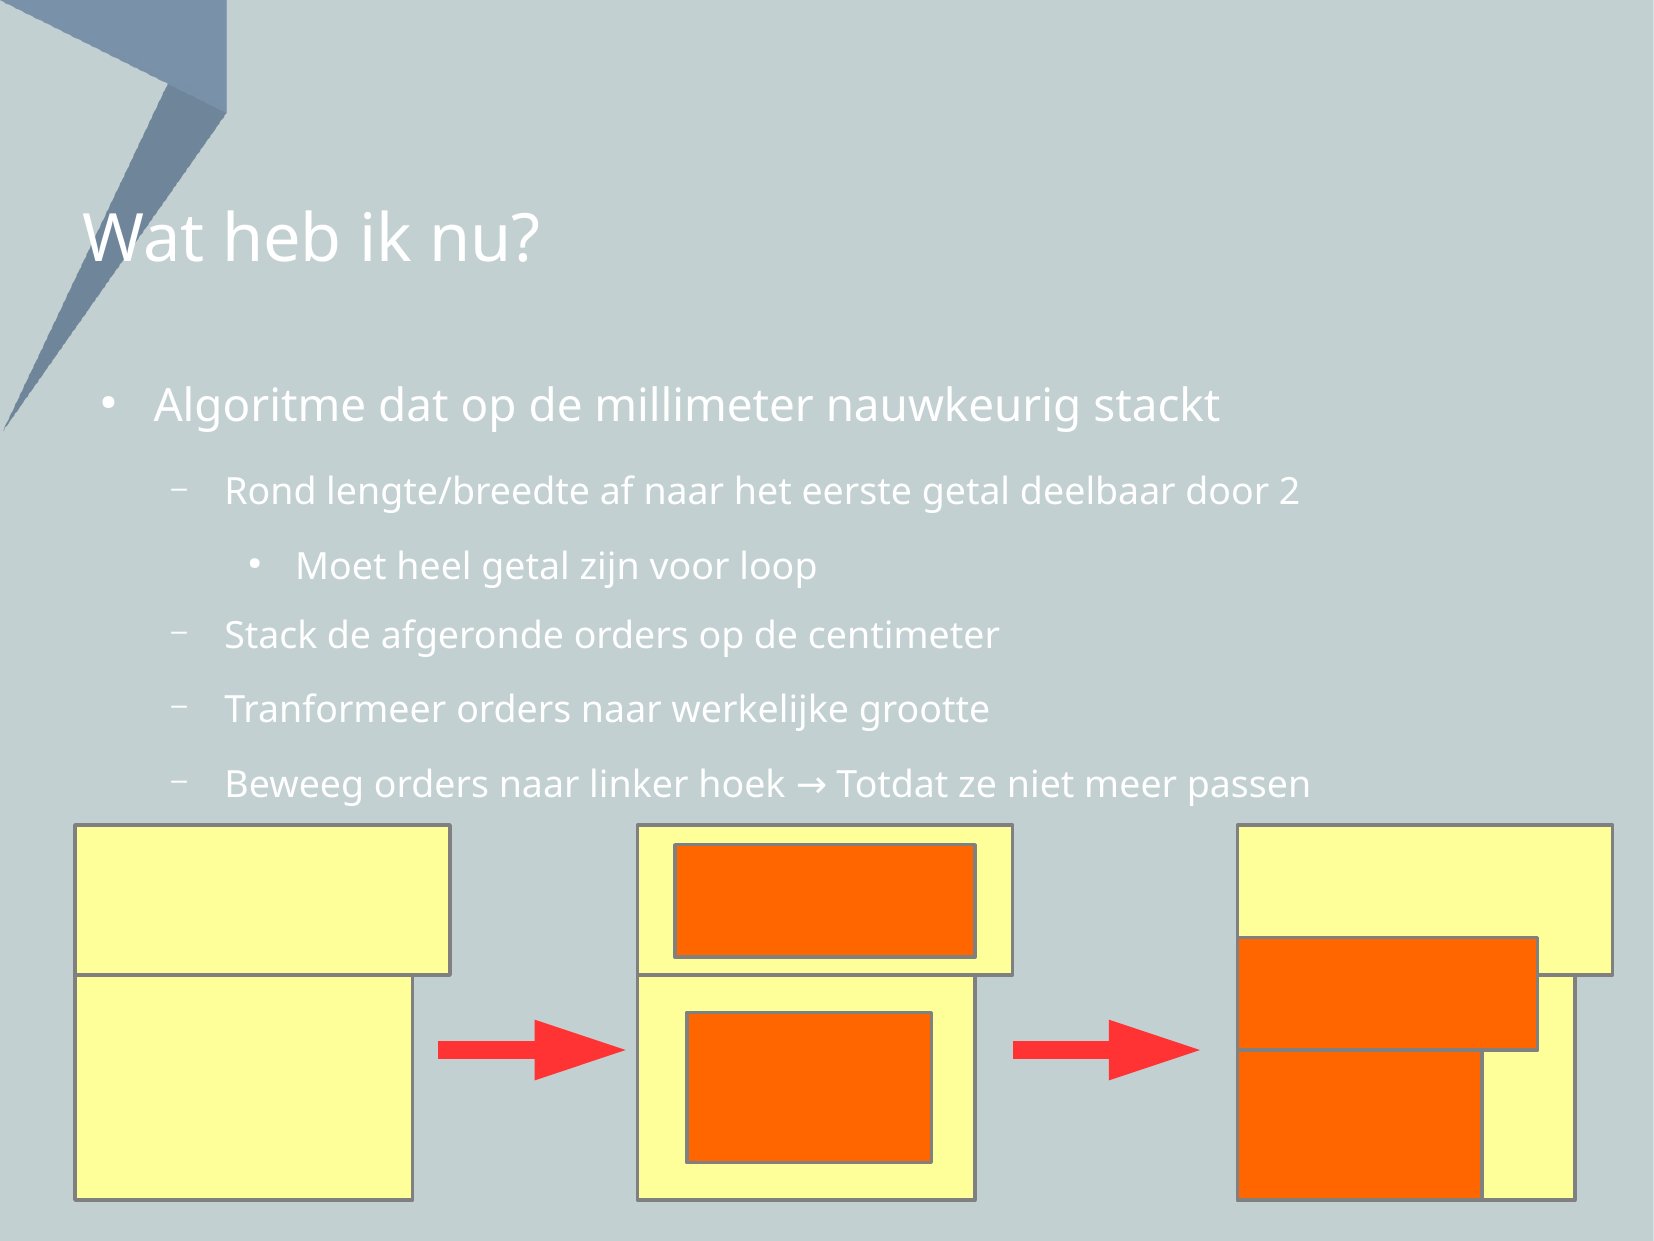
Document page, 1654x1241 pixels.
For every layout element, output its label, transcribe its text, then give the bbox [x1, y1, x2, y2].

list Algoritme dat op de millimeter nauwkeurig stackt Rond lengte/breedte af naar het eerste getal deelbaar door 2 Moet heel getal zijn voor loop Stack de afgeronde orders op de centimeter Tranformeer orders naar werkelijke grootte Beweeg orders naar linker hoek → Totdat ze niet meer passen [82, 372, 1571, 968]
text_box [637, 825, 1013, 1201]
title Wat heb ik nu? [82, 139, 1571, 332]
text_box [1237, 825, 1613, 1201]
picture [0, 0, 1654, 1241]
text_box [74, 825, 451, 1201]
